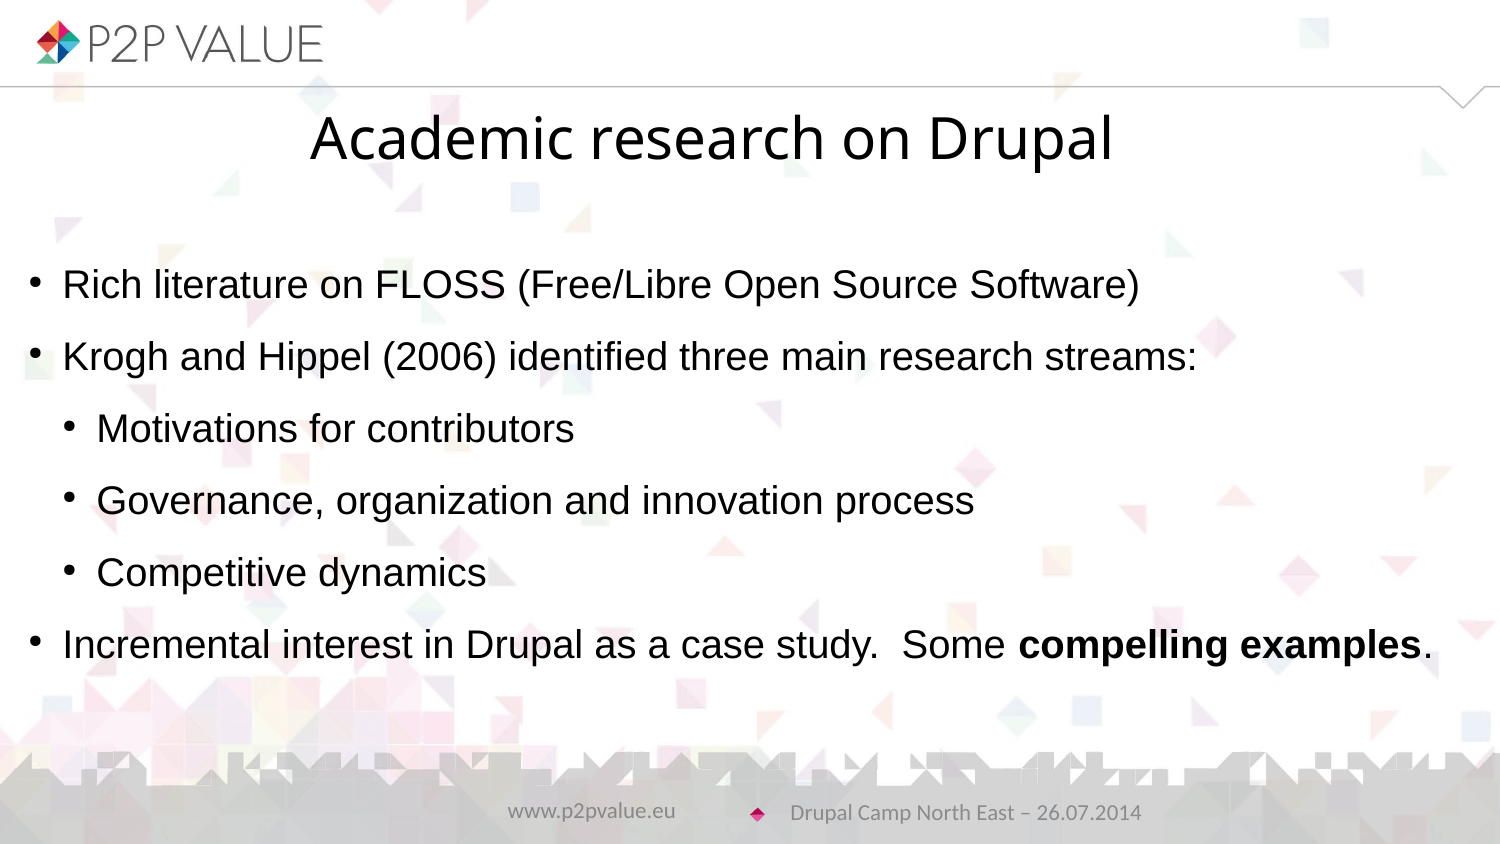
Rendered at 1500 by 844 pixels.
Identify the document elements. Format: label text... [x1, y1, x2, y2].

text_box www.p2pvalue.eu [501, 789, 720, 829]
text_box Drupal Camp North East – 26.07.2014 [777, 788, 1470, 834]
picture [0, 0, 1500, 844]
subtitle Rich literature on FLOSS (Free/Libre Open Source Software) Krogh and Hippel (2006) identified three main research streams: Motivations for contributors Governance, organization and innovation process Competitive dynamics Incremental interest in Drupal as a case study. Some compelling examples. [15, 180, 1496, 736]
title Academic research on Drupal [60, 92, 1366, 180]
